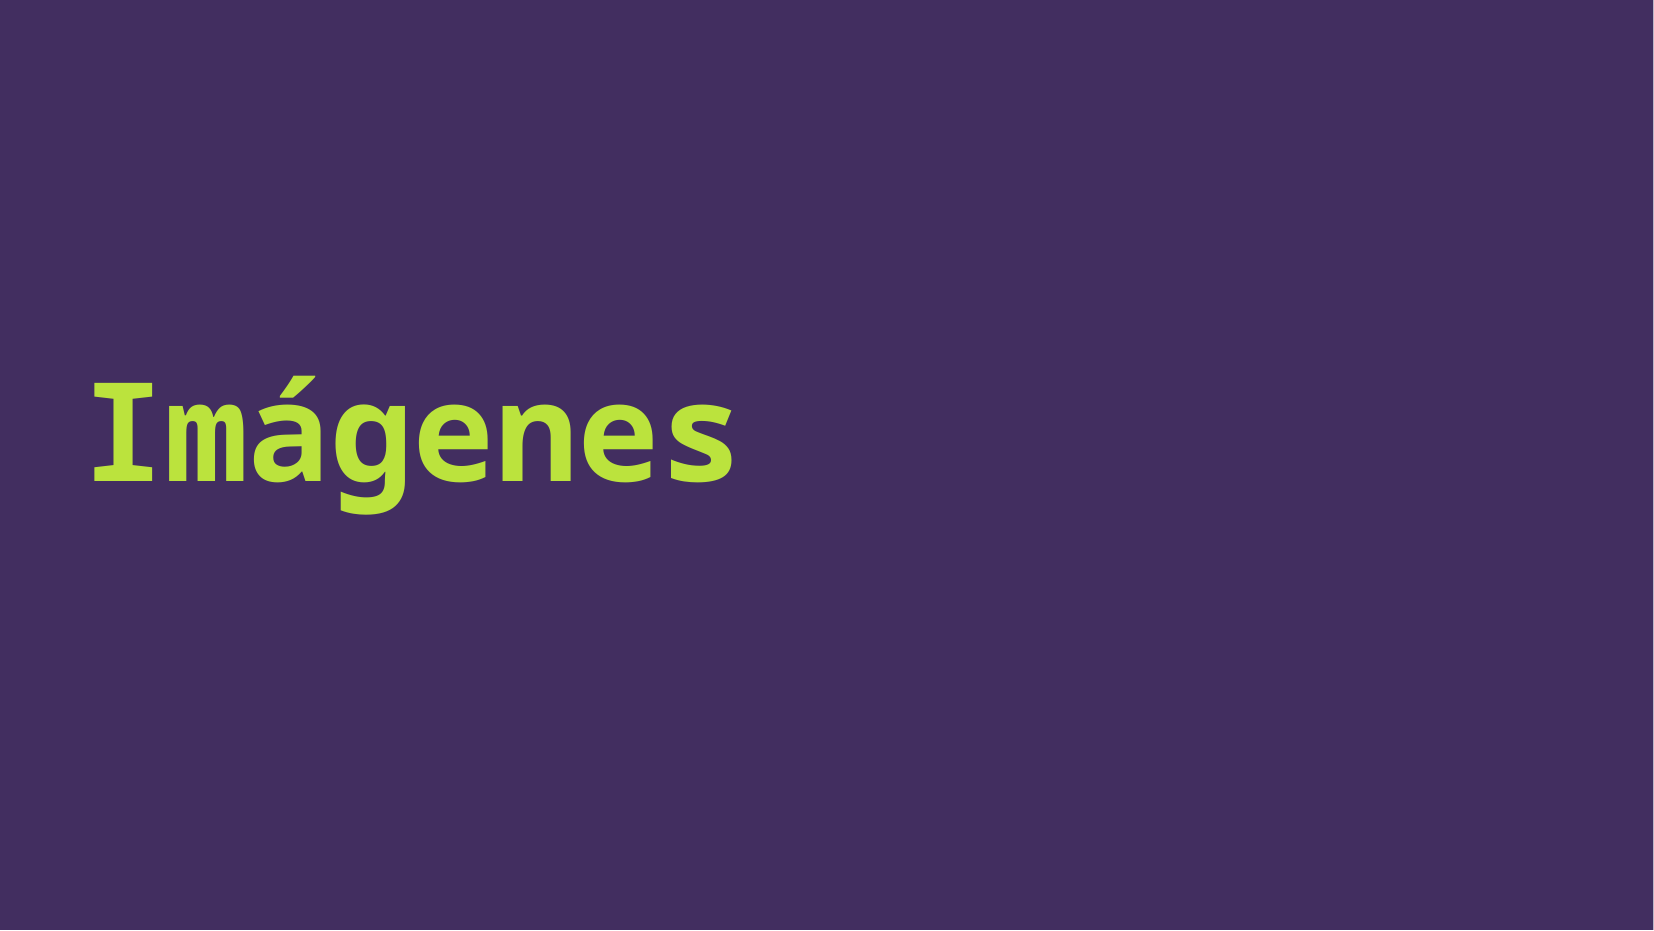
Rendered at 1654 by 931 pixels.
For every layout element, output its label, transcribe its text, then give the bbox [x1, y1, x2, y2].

title Imágenes [82, 236, 1571, 621]
